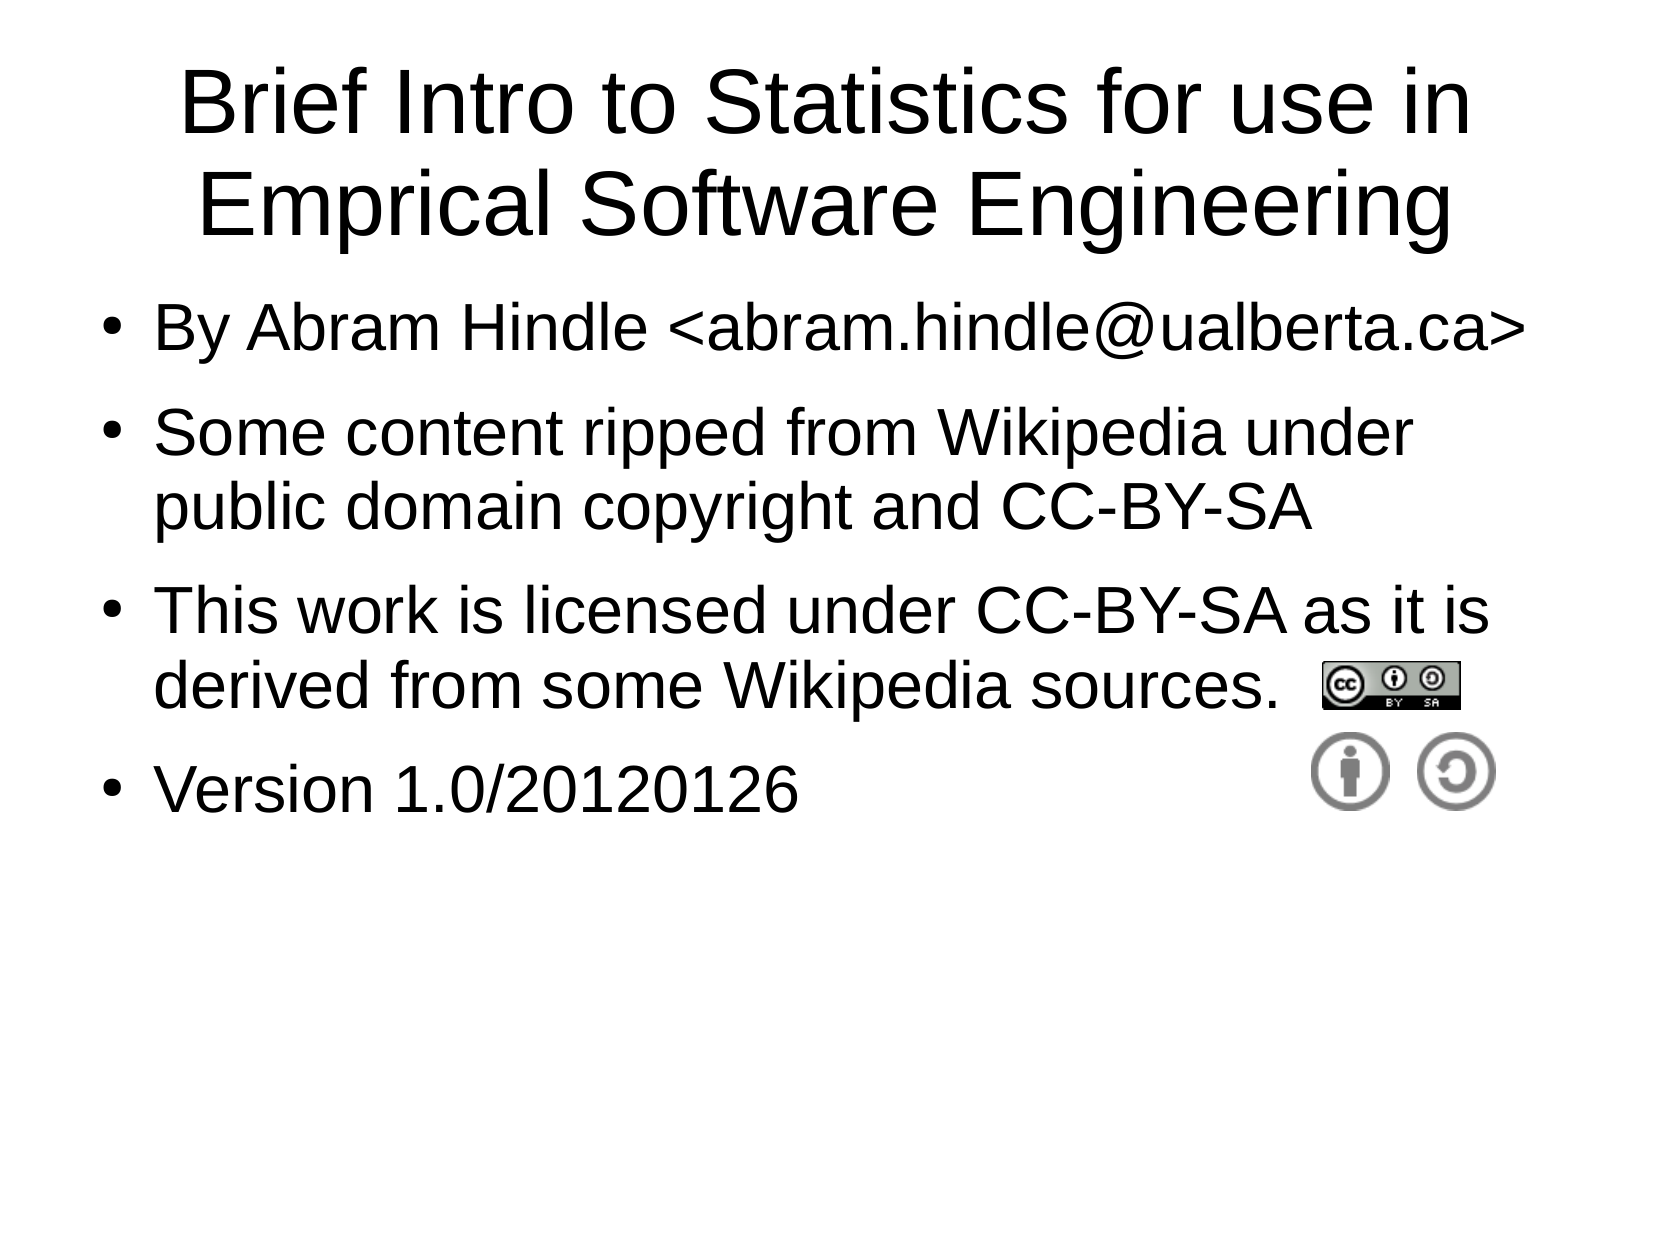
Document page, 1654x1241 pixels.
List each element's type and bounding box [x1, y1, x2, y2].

picture [1322, 661, 1461, 710]
picture [1311, 732, 1390, 811]
picture [1417, 732, 1496, 811]
